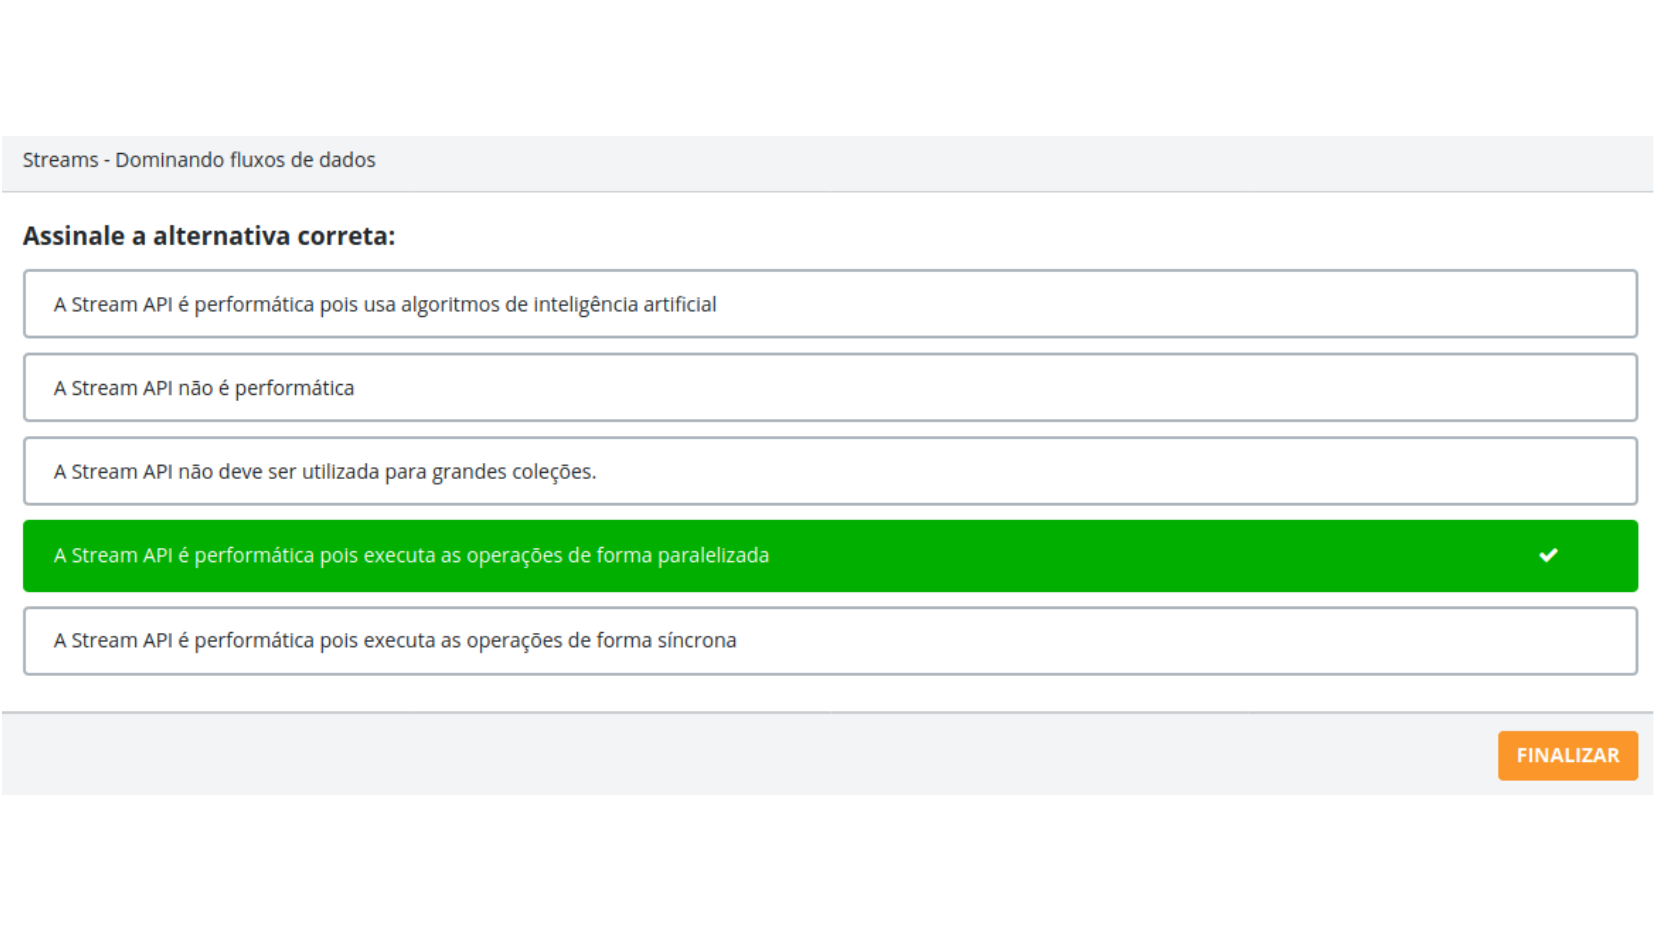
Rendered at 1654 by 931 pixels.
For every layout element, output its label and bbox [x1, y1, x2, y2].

picture [2, 136, 1654, 795]
